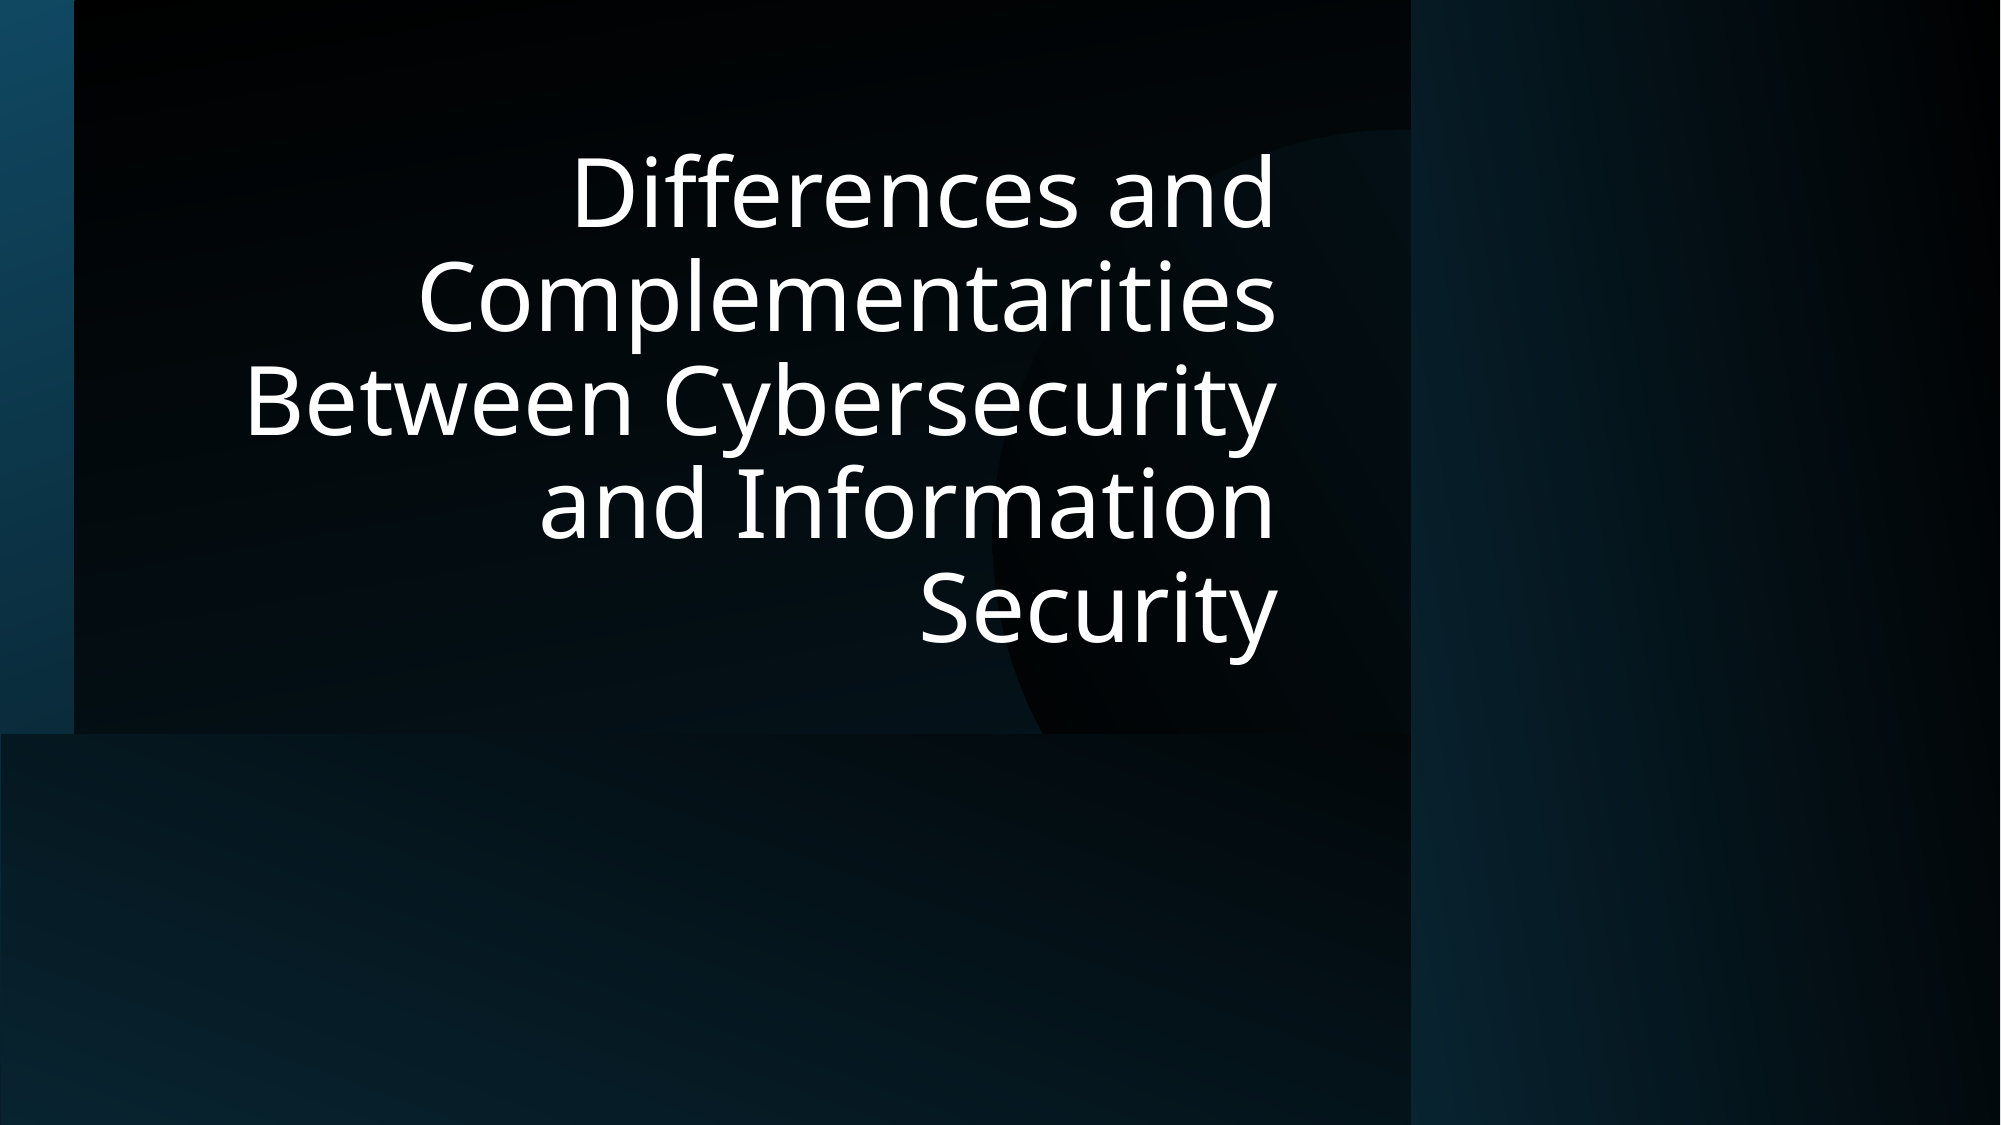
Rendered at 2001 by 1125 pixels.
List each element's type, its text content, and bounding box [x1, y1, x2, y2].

title Differences and Complementarities Between Cybersecurity and Information Security [227, 134, 1310, 671]
text_box [0, 0, 2000, 1125]
